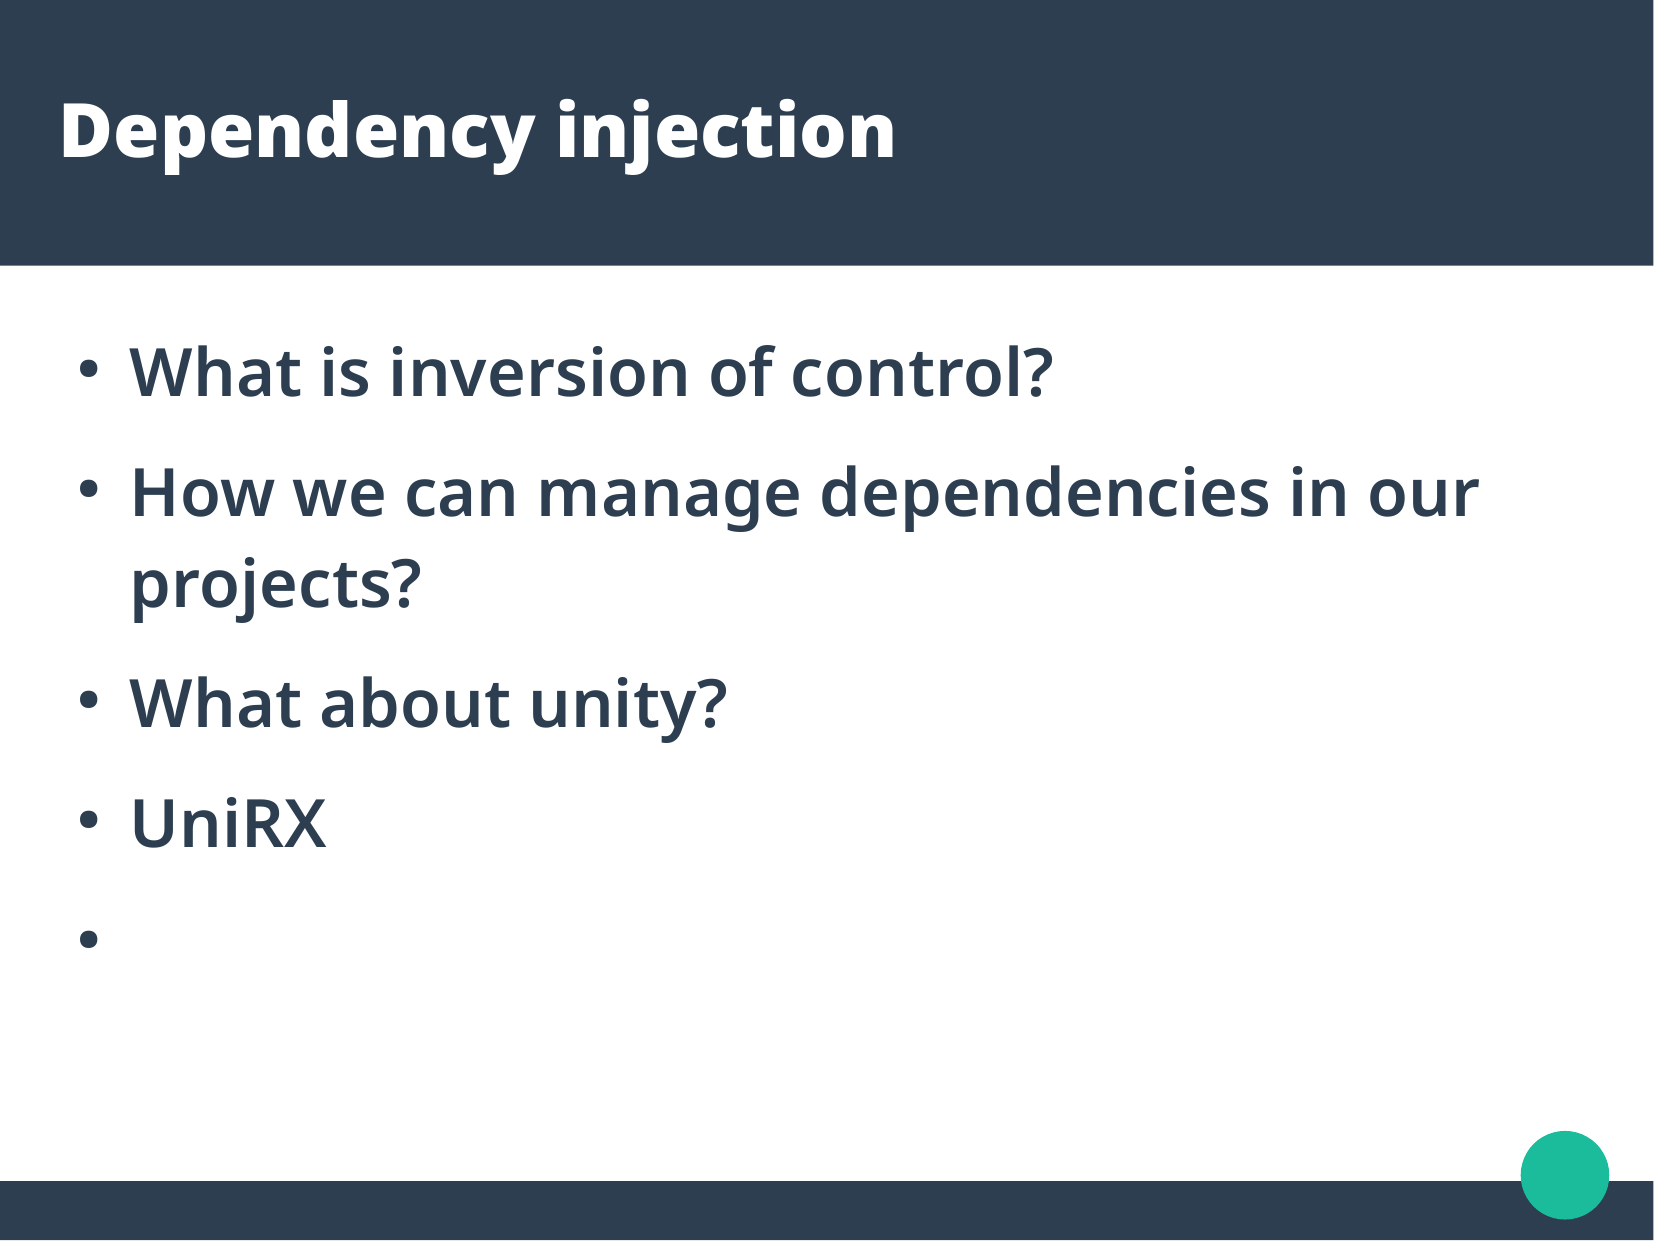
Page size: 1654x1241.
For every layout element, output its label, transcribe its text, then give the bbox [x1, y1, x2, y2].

list What is inversion of control? How we can manage dependencies in our projects? What about unity? UniRX [59, 324, 1595, 1152]
title Dependency injection [59, 49, 1595, 207]
